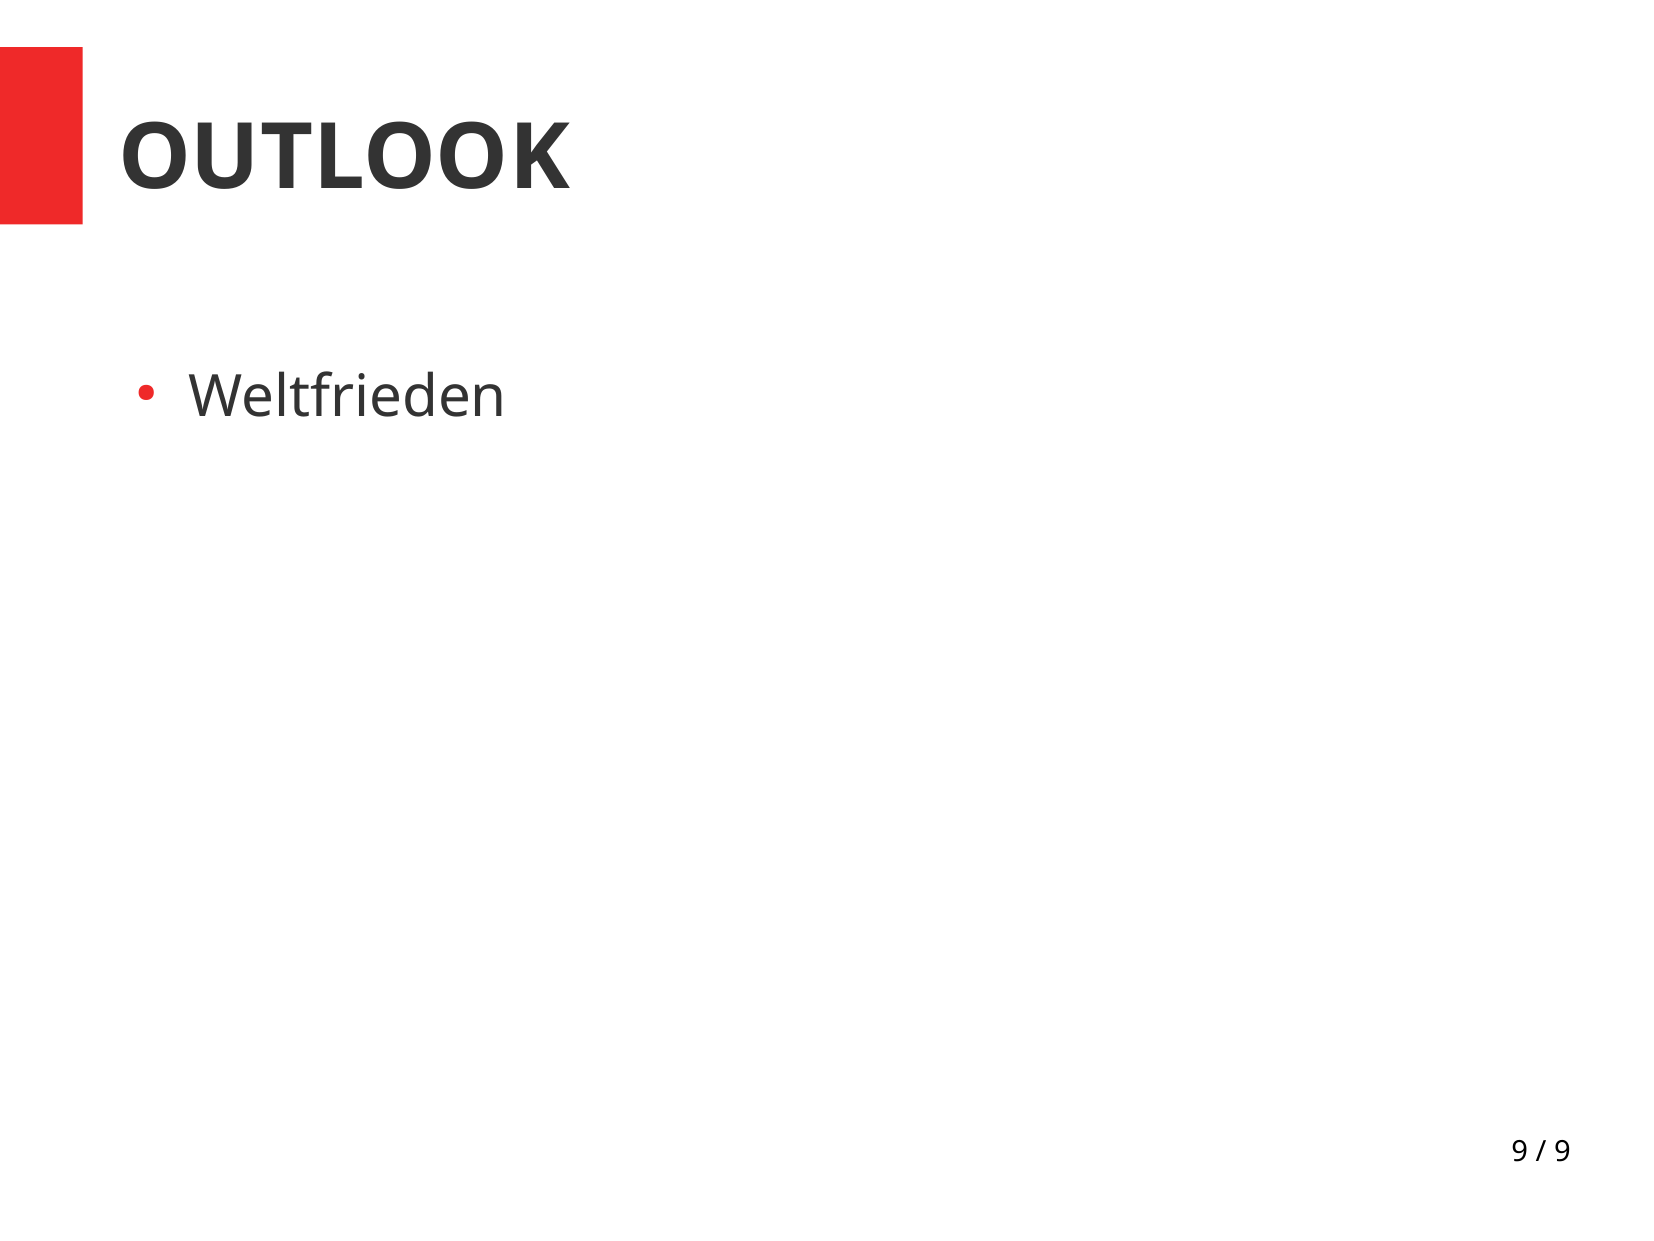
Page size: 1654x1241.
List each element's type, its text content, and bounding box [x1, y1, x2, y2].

title OUTLOOK [118, 49, 1571, 257]
list Weltfrieden [118, 354, 1536, 1074]
